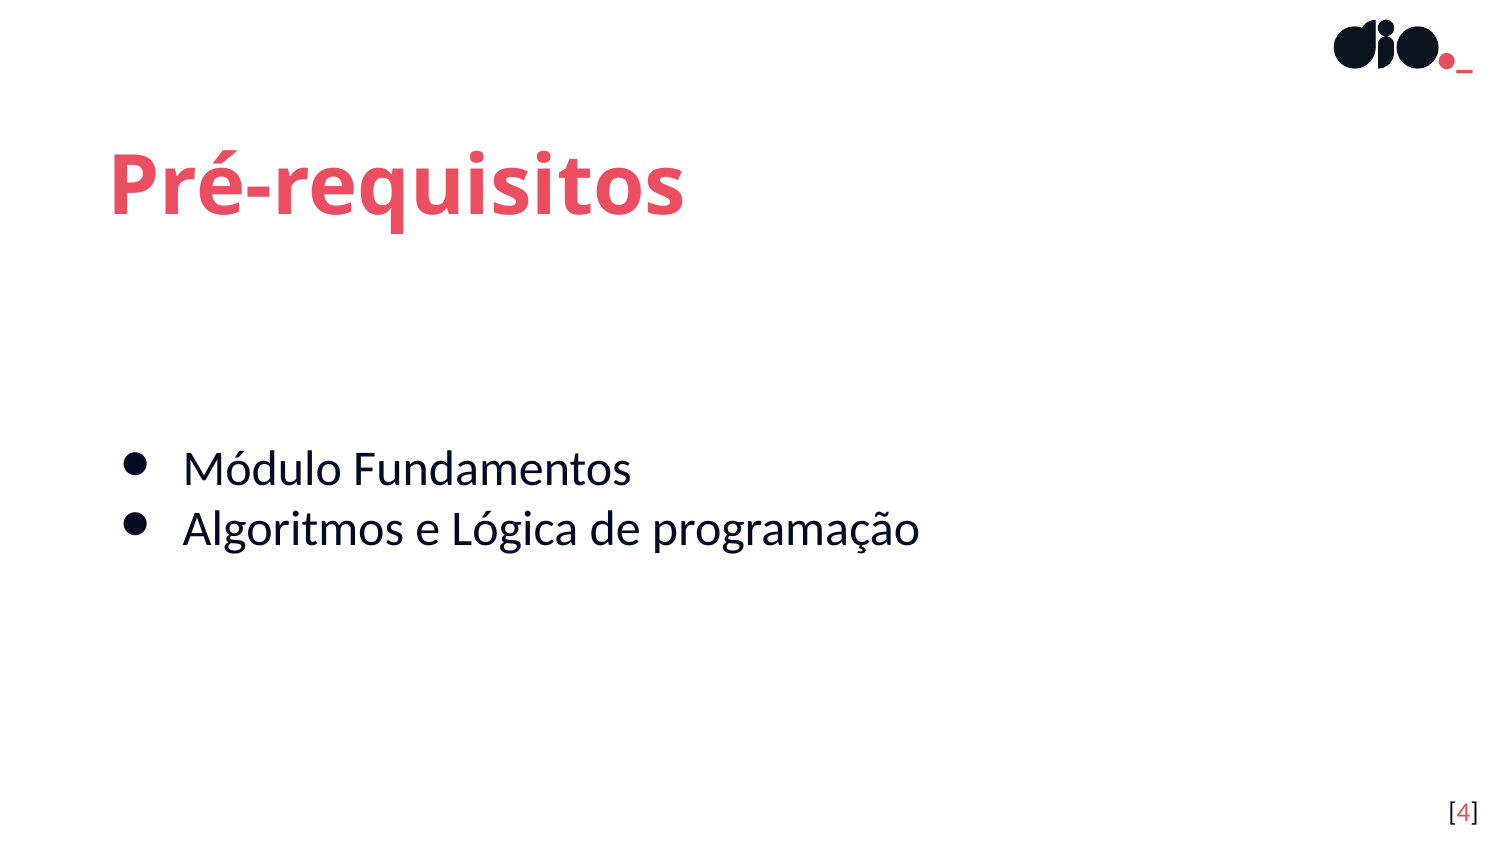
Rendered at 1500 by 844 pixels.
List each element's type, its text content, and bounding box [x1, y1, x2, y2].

text_box Módulo Fundamentos Algoritmos e Lógica de programação [92, 243, 1408, 749]
slide_number [<number>] [1403, 779, 1494, 844]
picture [1333, 19, 1473, 74]
text_box Pré-requisitos [92, 104, 1408, 243]
